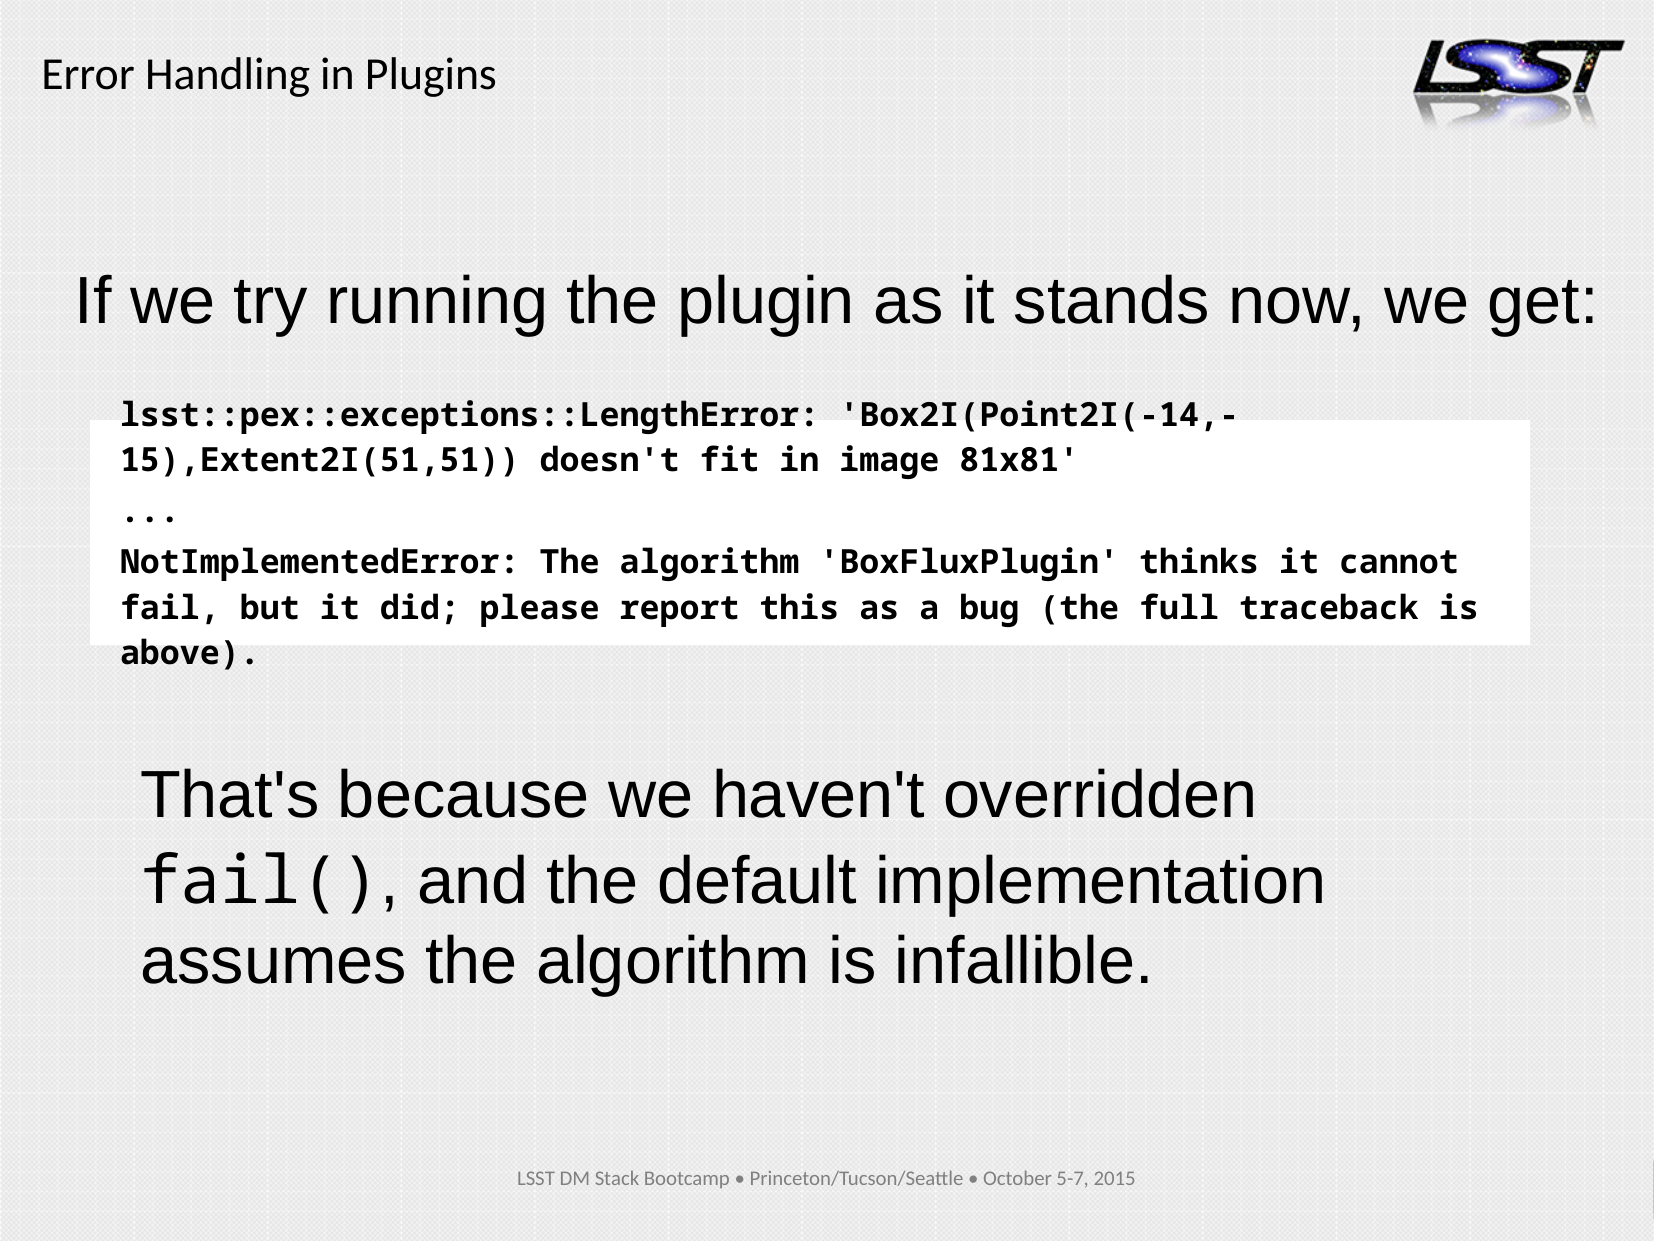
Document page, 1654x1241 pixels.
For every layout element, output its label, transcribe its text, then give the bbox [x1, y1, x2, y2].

list lsst::pex::exceptions::LengthError: 'Box2I(Point2I(-14,-15),Extent2I(51,51)) doesn't fit in image 81x81' ... NotImplementedError: The algorithm 'BoxFluxPlugin' thinks it cannot fail, but it did; please report this as a bug (the full traceback is above). [90, 420, 1531, 646]
title Error Handling in Plugins [41, 27, 1161, 129]
text_box If we try running the plugin as it stands now, we get: [60, 255, 1621, 346]
text_box That's because we haven't overridden fail(), and the default implementation assumes the algorithm is infallible. [125, 750, 1546, 1035]
picture [0, 0, 1654, 1241]
